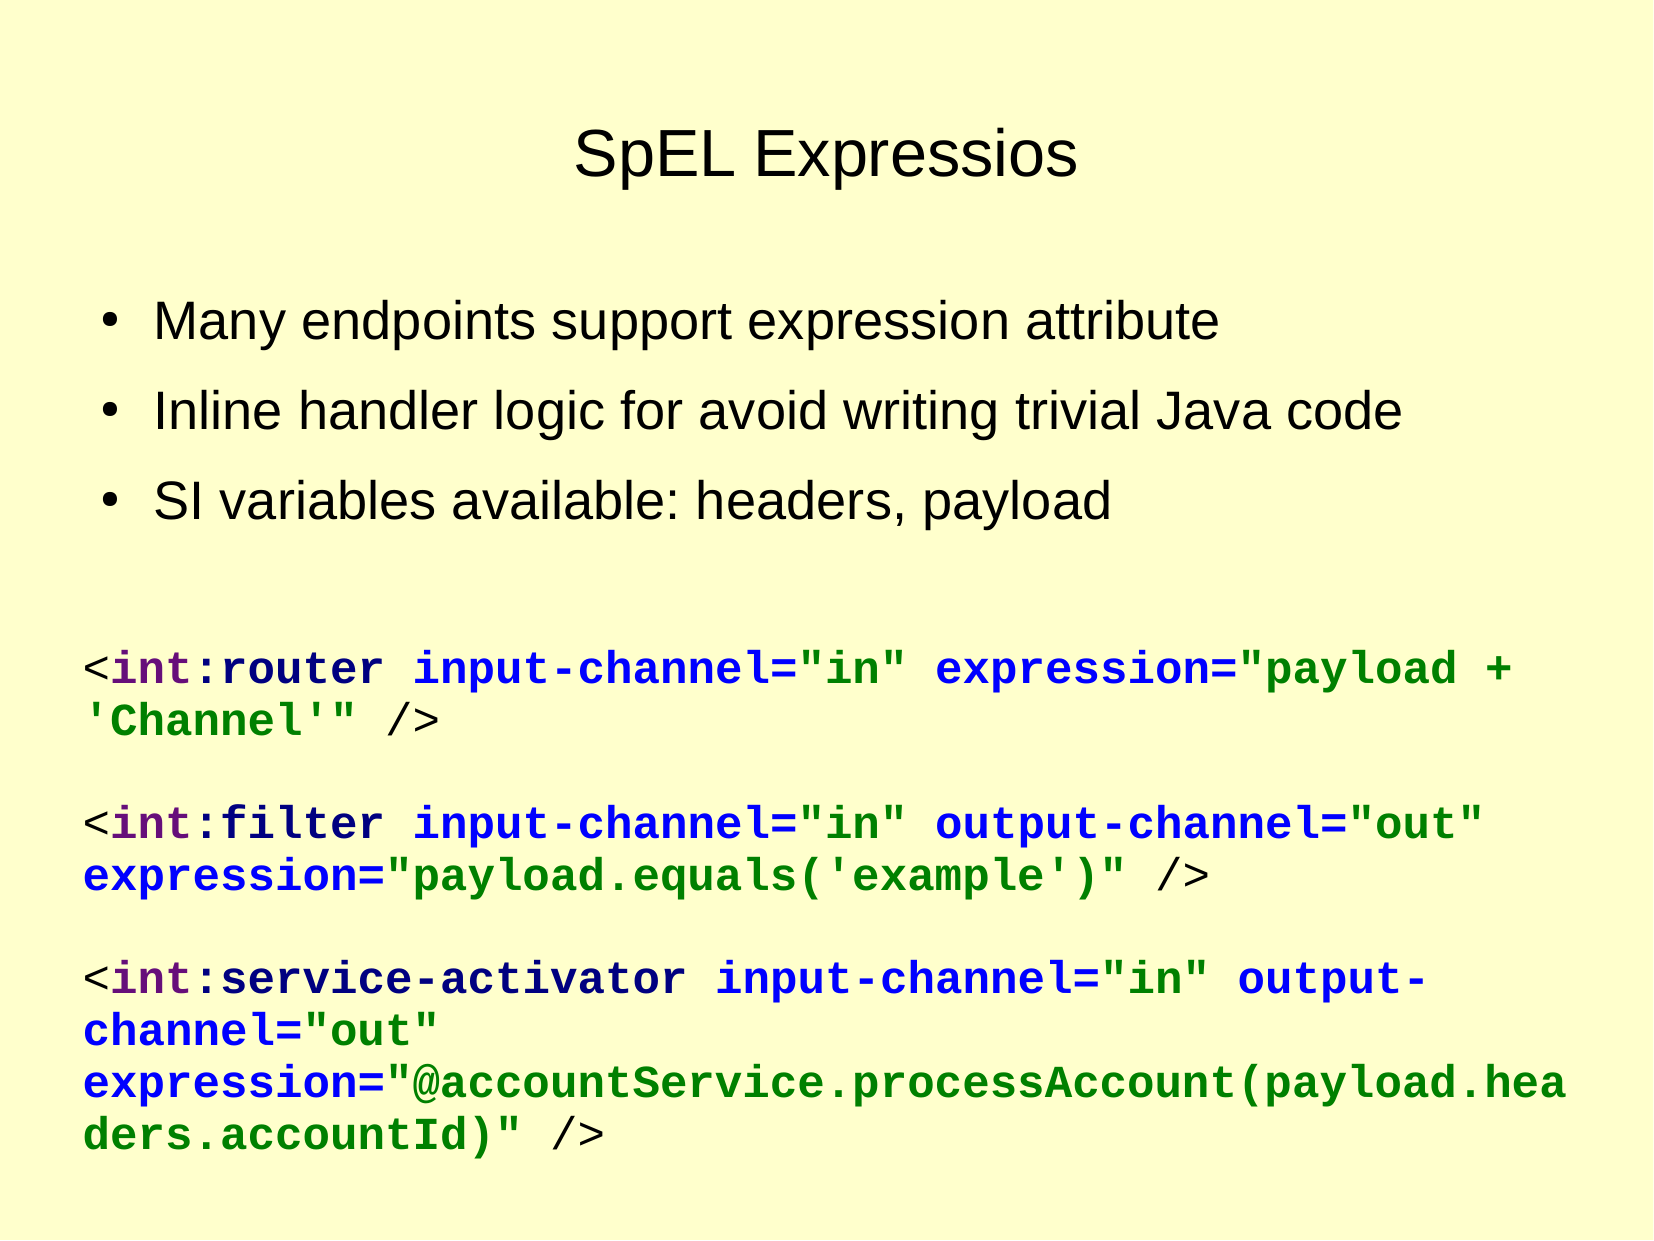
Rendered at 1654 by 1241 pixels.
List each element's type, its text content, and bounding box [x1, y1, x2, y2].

list Many endpoints support expression attribute Inline handler logic for avoid writing trivial Java code SI variables available: headers, payload <int:router input-channel="in" expression="payload + 'Channel'" /> <int:filter input-channel="in" output-channel="out" expression="payload.equals('example')" /> <int:service-activator input-channel="in" output-channel="out" expression="@accountService.processAccount(payload.headers.accountId)" /> [82, 290, 1571, 1158]
title SpEL Expressios [82, 49, 1571, 257]
